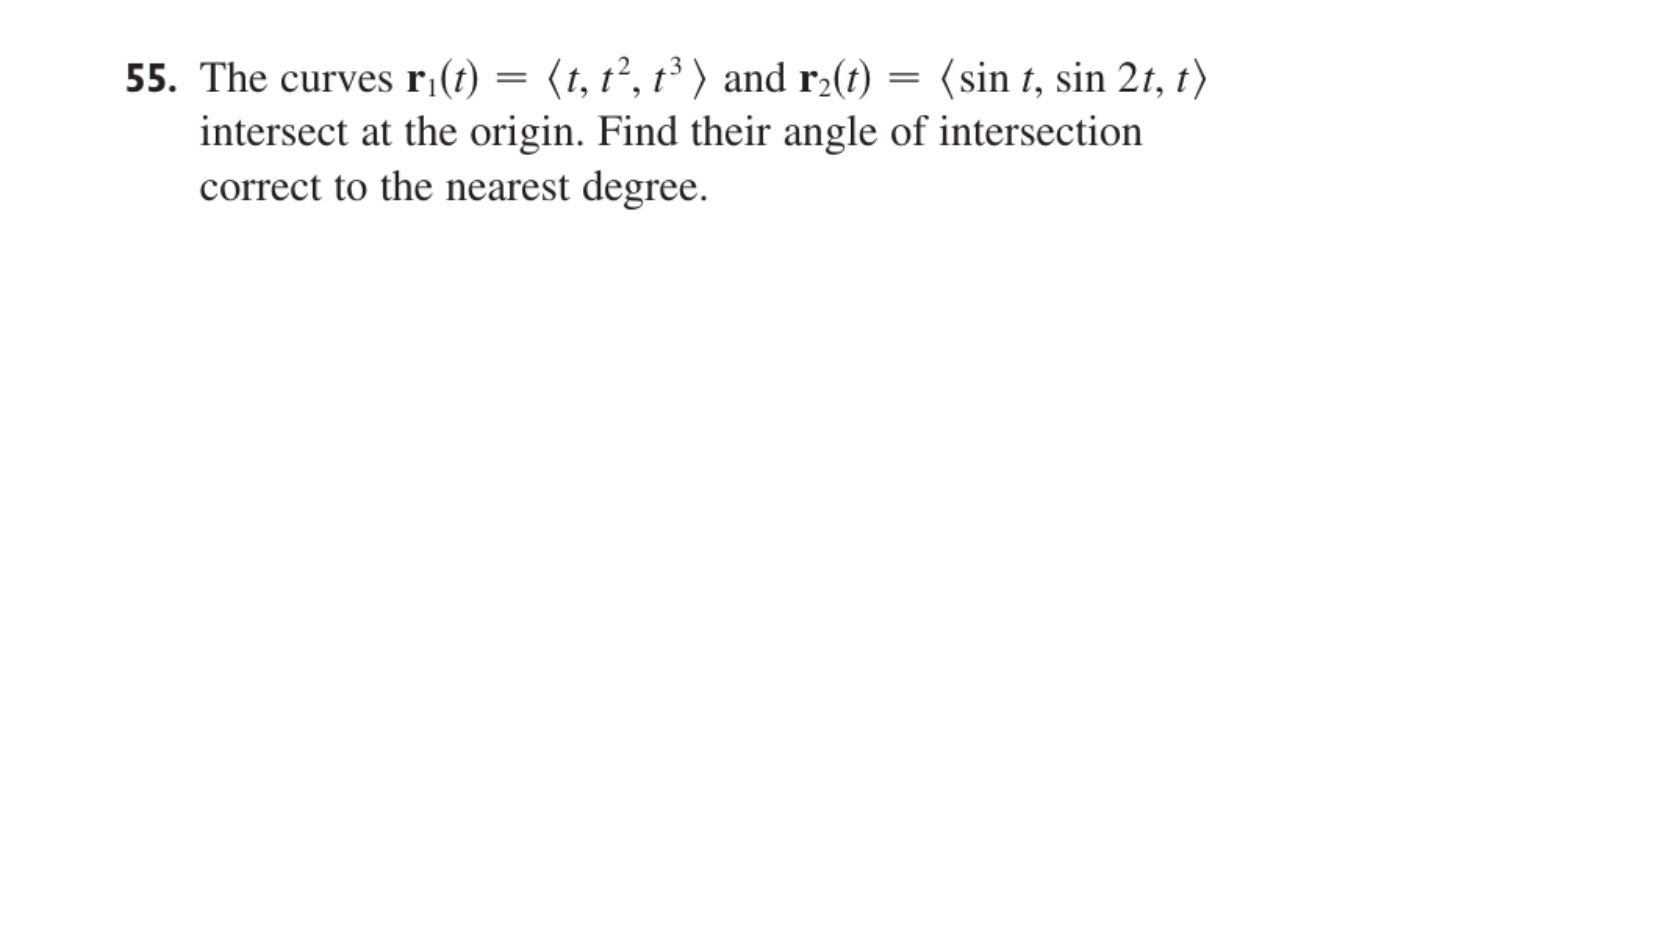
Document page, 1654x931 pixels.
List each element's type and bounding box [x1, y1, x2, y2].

picture [94, 37, 1267, 213]
